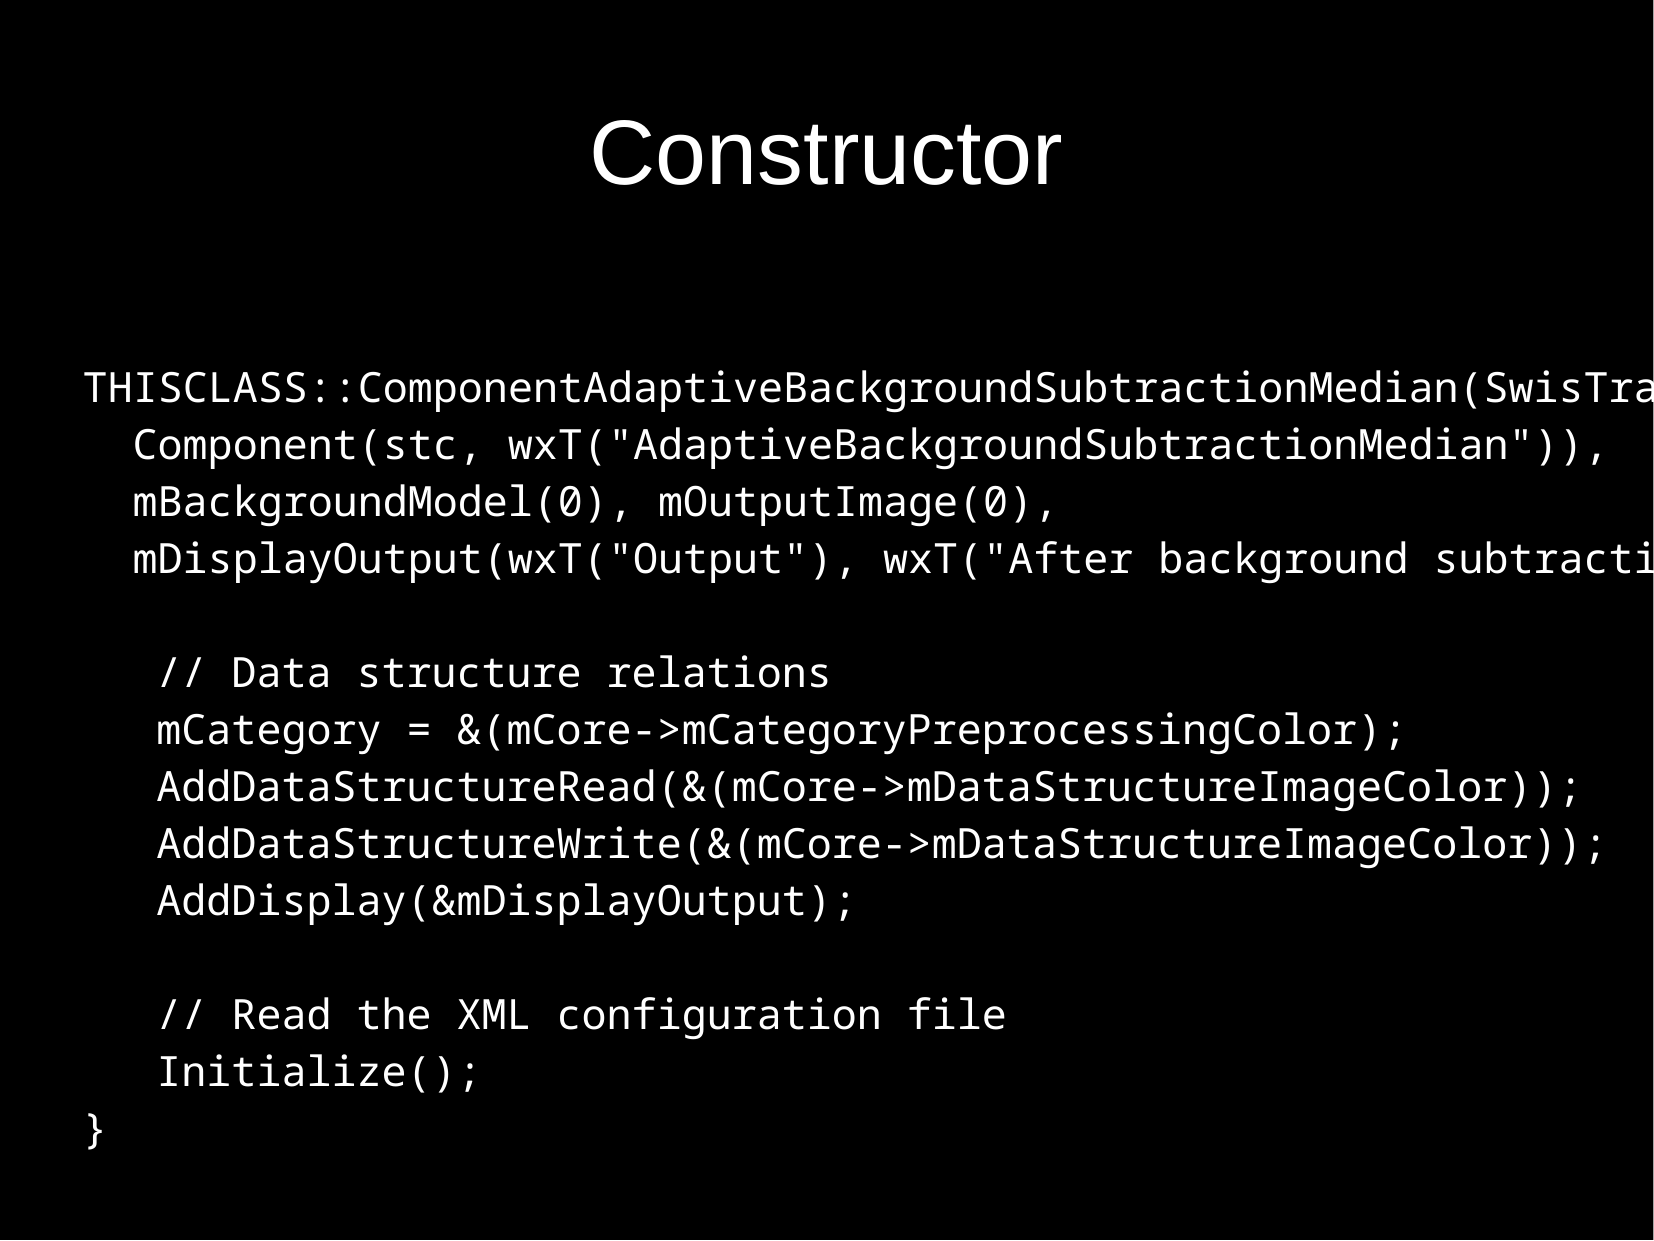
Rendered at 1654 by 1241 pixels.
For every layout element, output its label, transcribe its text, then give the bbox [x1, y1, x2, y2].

subtitle THISCLASS::ComponentAdaptiveBackgroundSubtractionMedian(SwisTrackCore *stc): Component(stc, wxT("AdaptiveBackgroundSubtractionMedian")), mBackgroundModel(0), mOutputImage(0), mDisplayOutput(wxT("Output"), wxT("After background subtraction")) { // Data structure relations mCategory = &(mCore->mCategoryPreprocessingColor); AddDataStructureRead(&(mCore->mDataStructureImageColor)); AddDataStructureWrite(&(mCore->mDataStructureImageColor)); AddDisplay(&mDisplayOutput); // Read the XML configuration file Initialize(); } [82, 297, 1654, 1102]
title Constructor [82, 56, 1571, 250]
